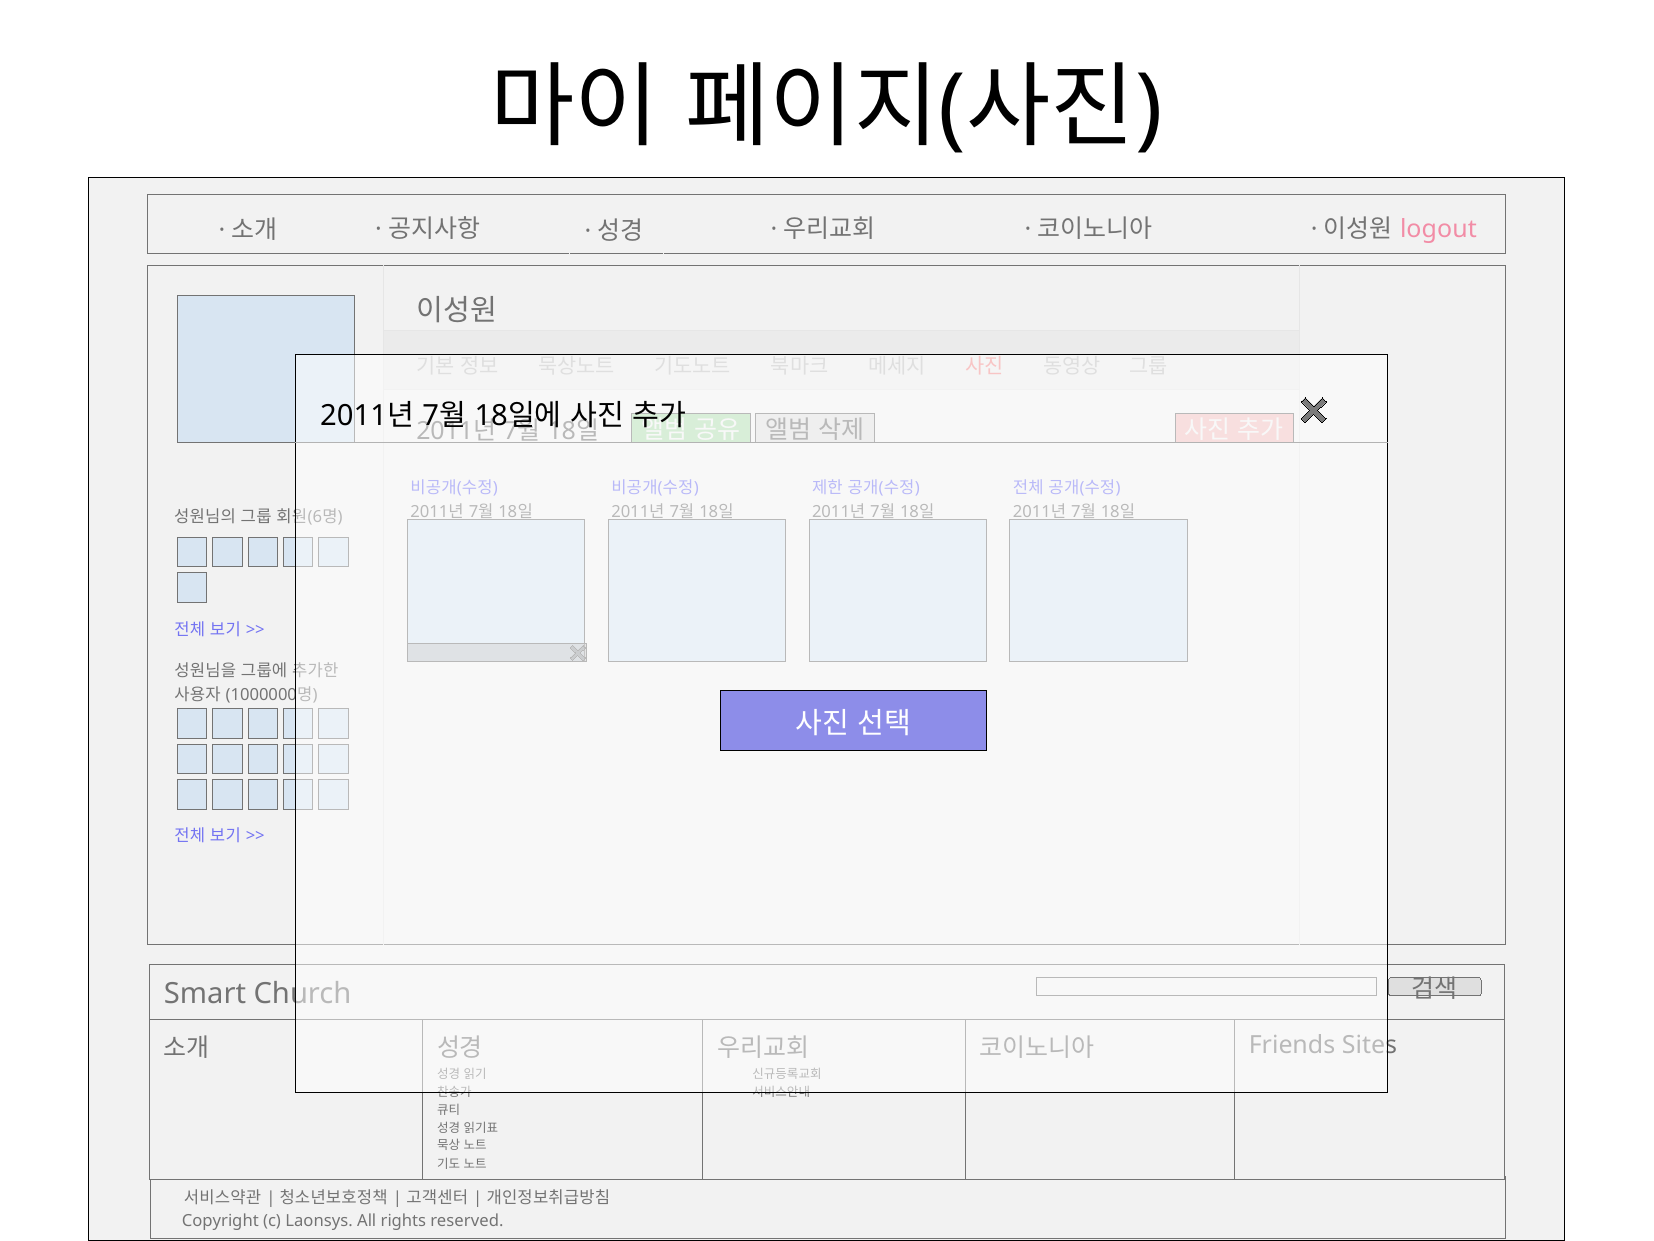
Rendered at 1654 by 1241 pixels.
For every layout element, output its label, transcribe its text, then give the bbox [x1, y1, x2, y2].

text_box 사진 선택 [720, 690, 987, 751]
text_box 2011년 7월 18일에 사진 추가 [305, 383, 727, 435]
title 마이 페이지(사진) [82, 42, 1571, 155]
text_box [88, 177, 1565, 1241]
